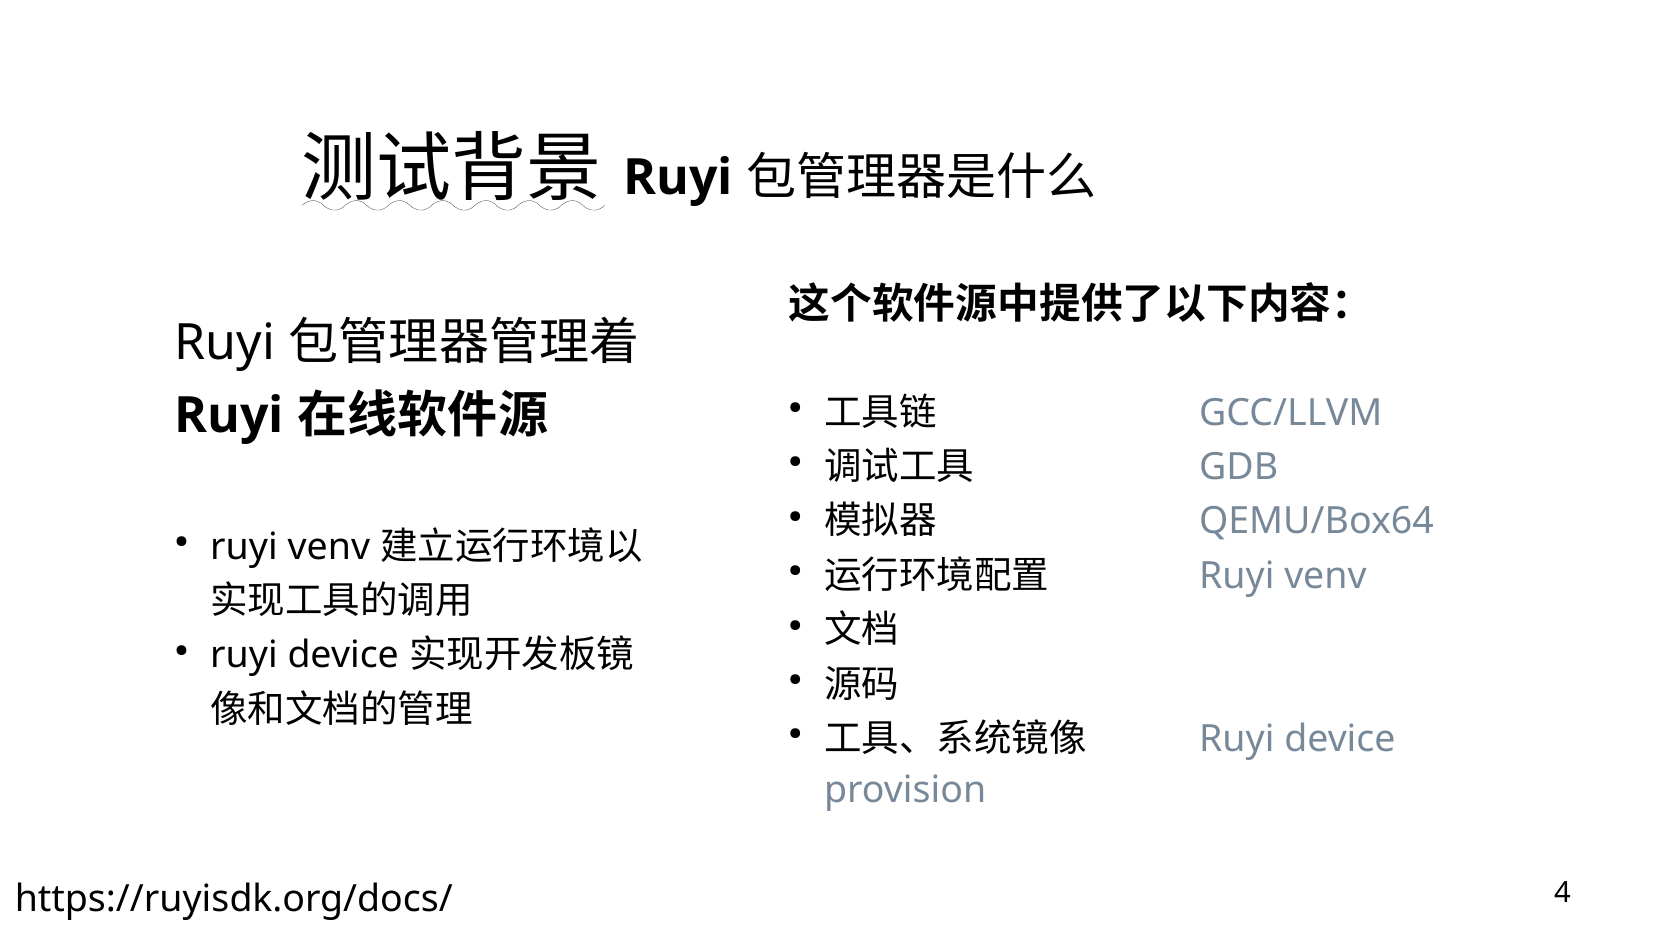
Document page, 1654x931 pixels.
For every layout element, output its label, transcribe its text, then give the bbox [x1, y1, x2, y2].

title 测试背景Ruyi包管理器是什么 [76, 76, 1654, 233]
text_box 这个软件源中提供了以下内容： 工具链 GCC/LLVM 调试工具 GDB 模拟器 QEMU/Box64 运行环境配置 Ruyi venv 文档 源码 工具、系统镜像 Ruyi device provision [773, 262, 1576, 830]
text_box Ruyi包管理器管理着 Ruyi在线软件源 ruyi venv建立运行环境以实现工具的调用 ruyi device实现开发板镜像和文档的管理 [160, 294, 686, 792]
text_box https://ruyisdk.org/docs/intro [0, 864, 552, 931]
